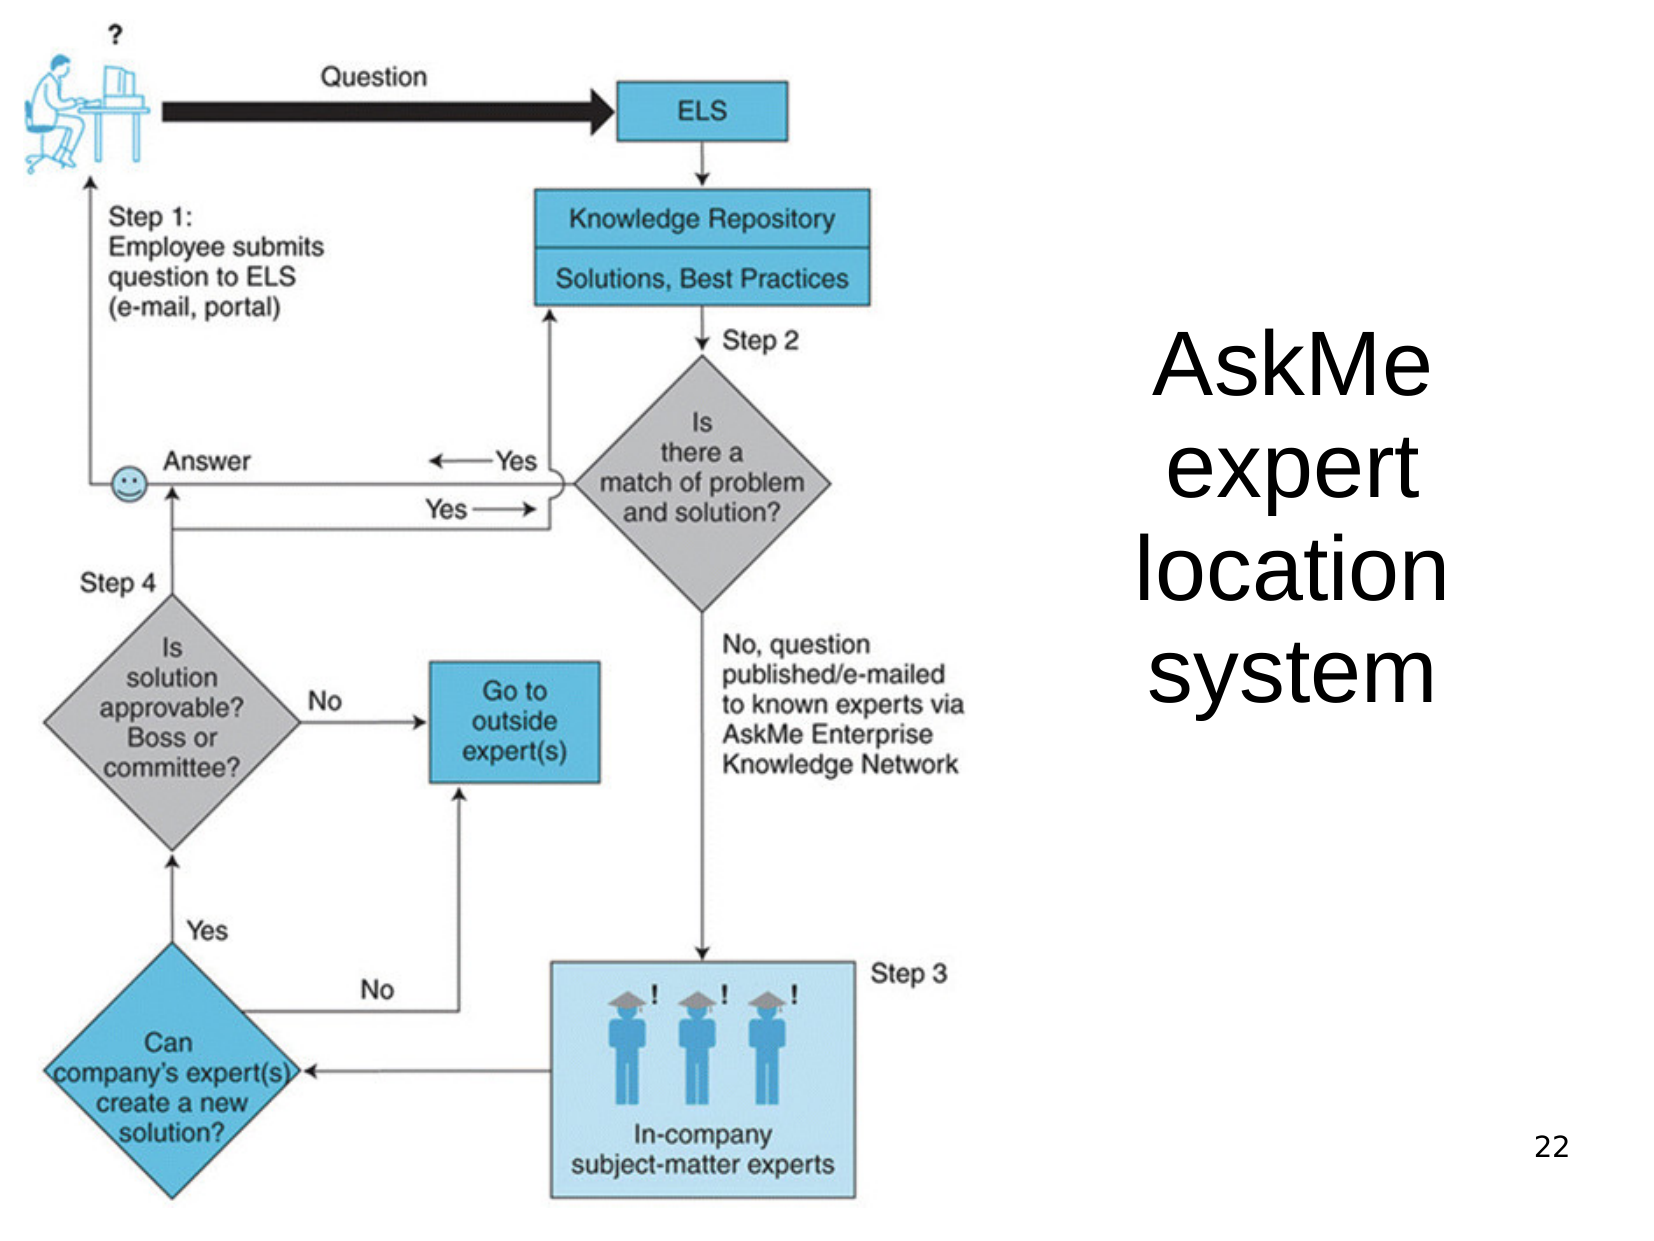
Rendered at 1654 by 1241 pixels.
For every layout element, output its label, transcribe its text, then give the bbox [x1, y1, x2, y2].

picture [23, 19, 969, 1208]
title AskMe expert location system [1051, 231, 1536, 804]
